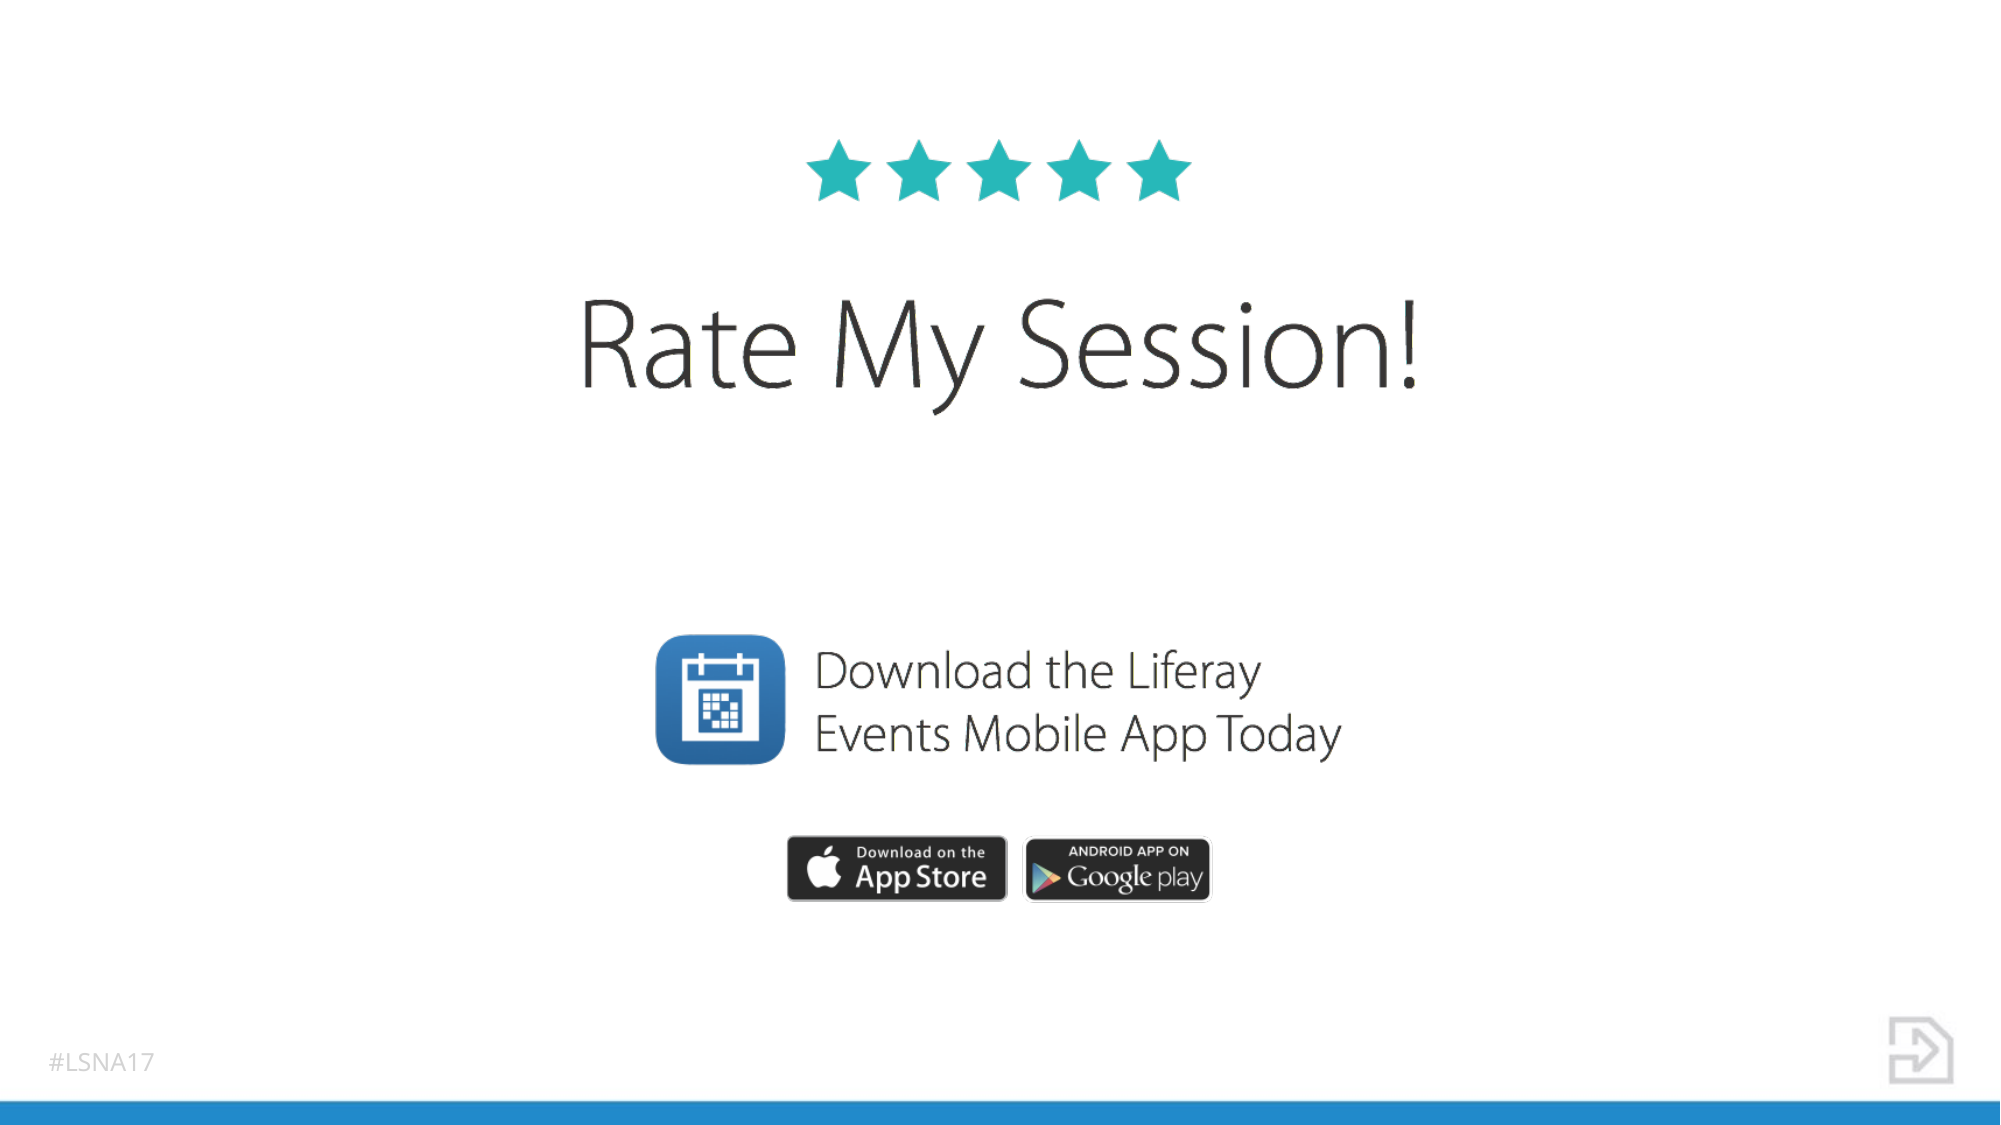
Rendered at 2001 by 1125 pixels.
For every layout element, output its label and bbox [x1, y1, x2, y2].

title [122, 142, 1600, 227]
picture [0, 0, 2000, 1125]
